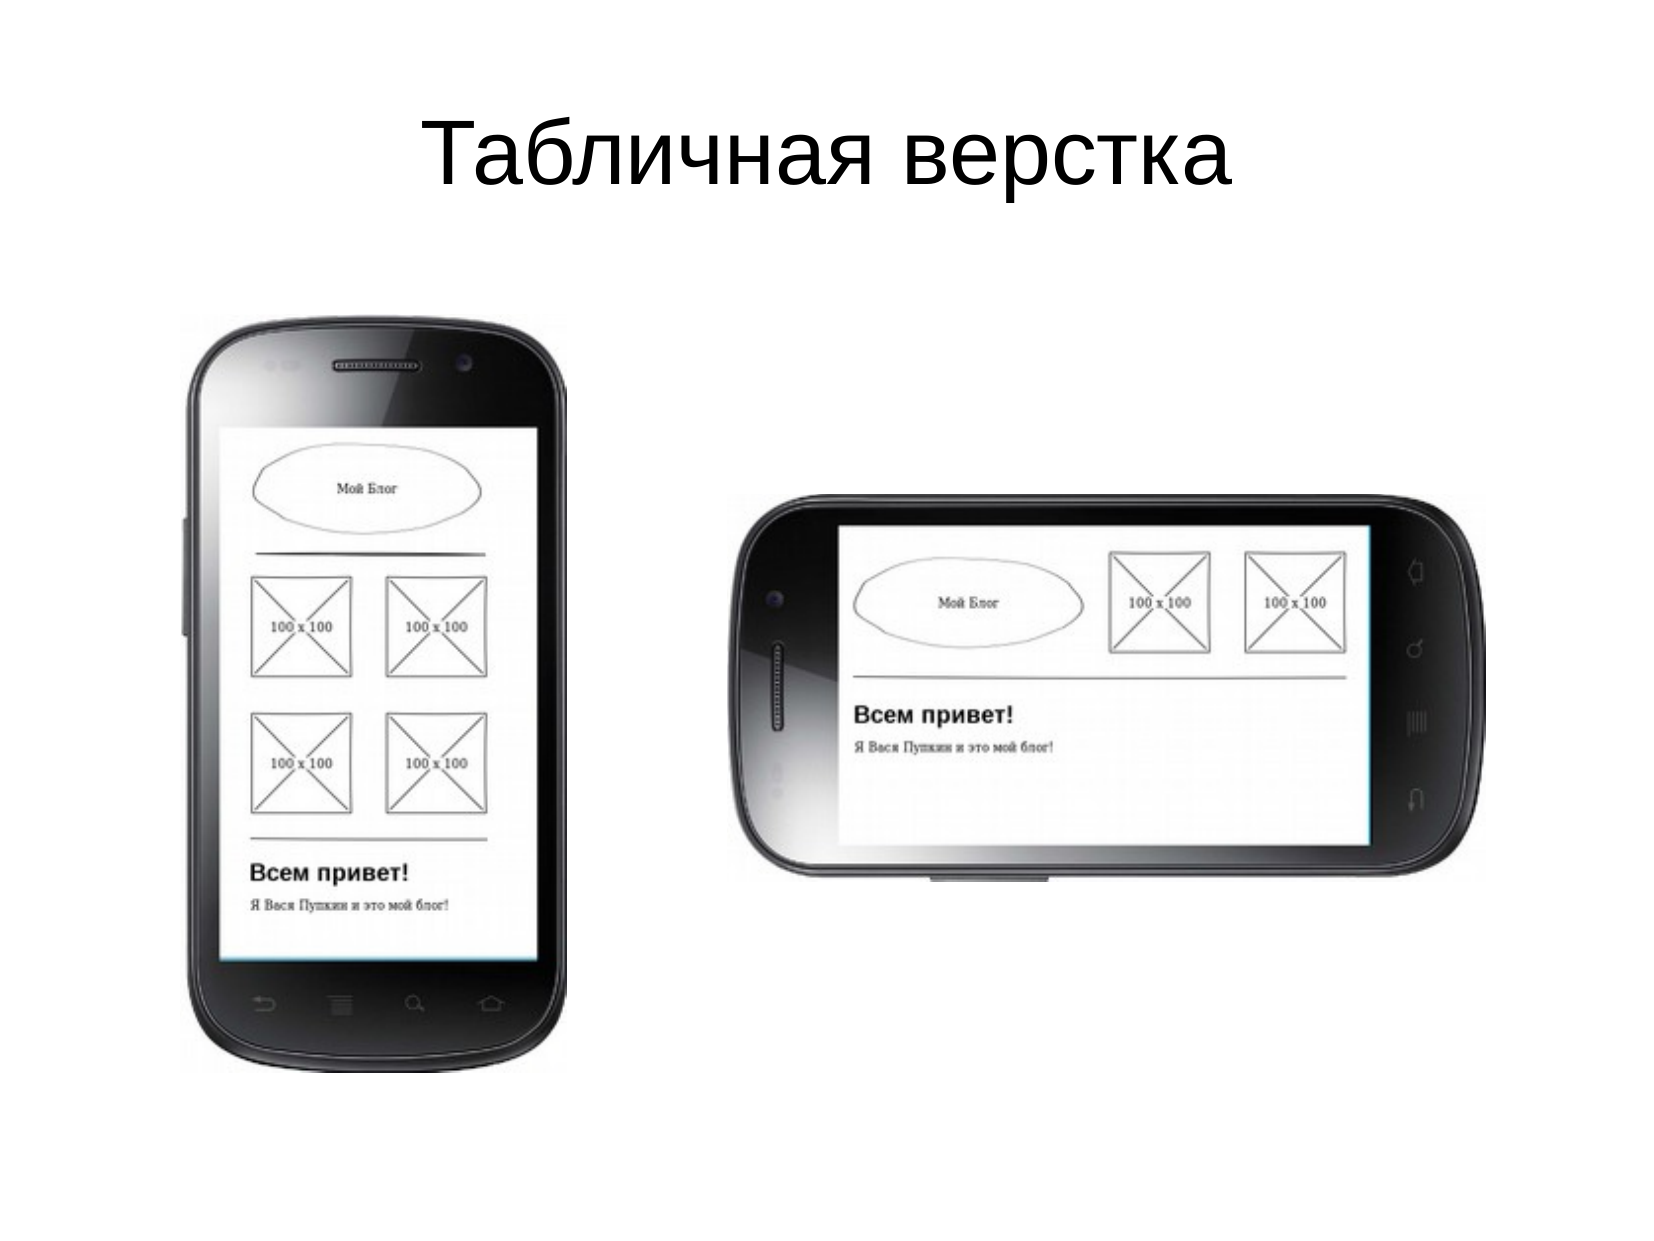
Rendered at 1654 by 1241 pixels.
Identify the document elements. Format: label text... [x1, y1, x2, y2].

title Табличная верстка [82, 49, 1571, 257]
picture [180, 314, 567, 1073]
picture [727, 494, 1486, 882]
